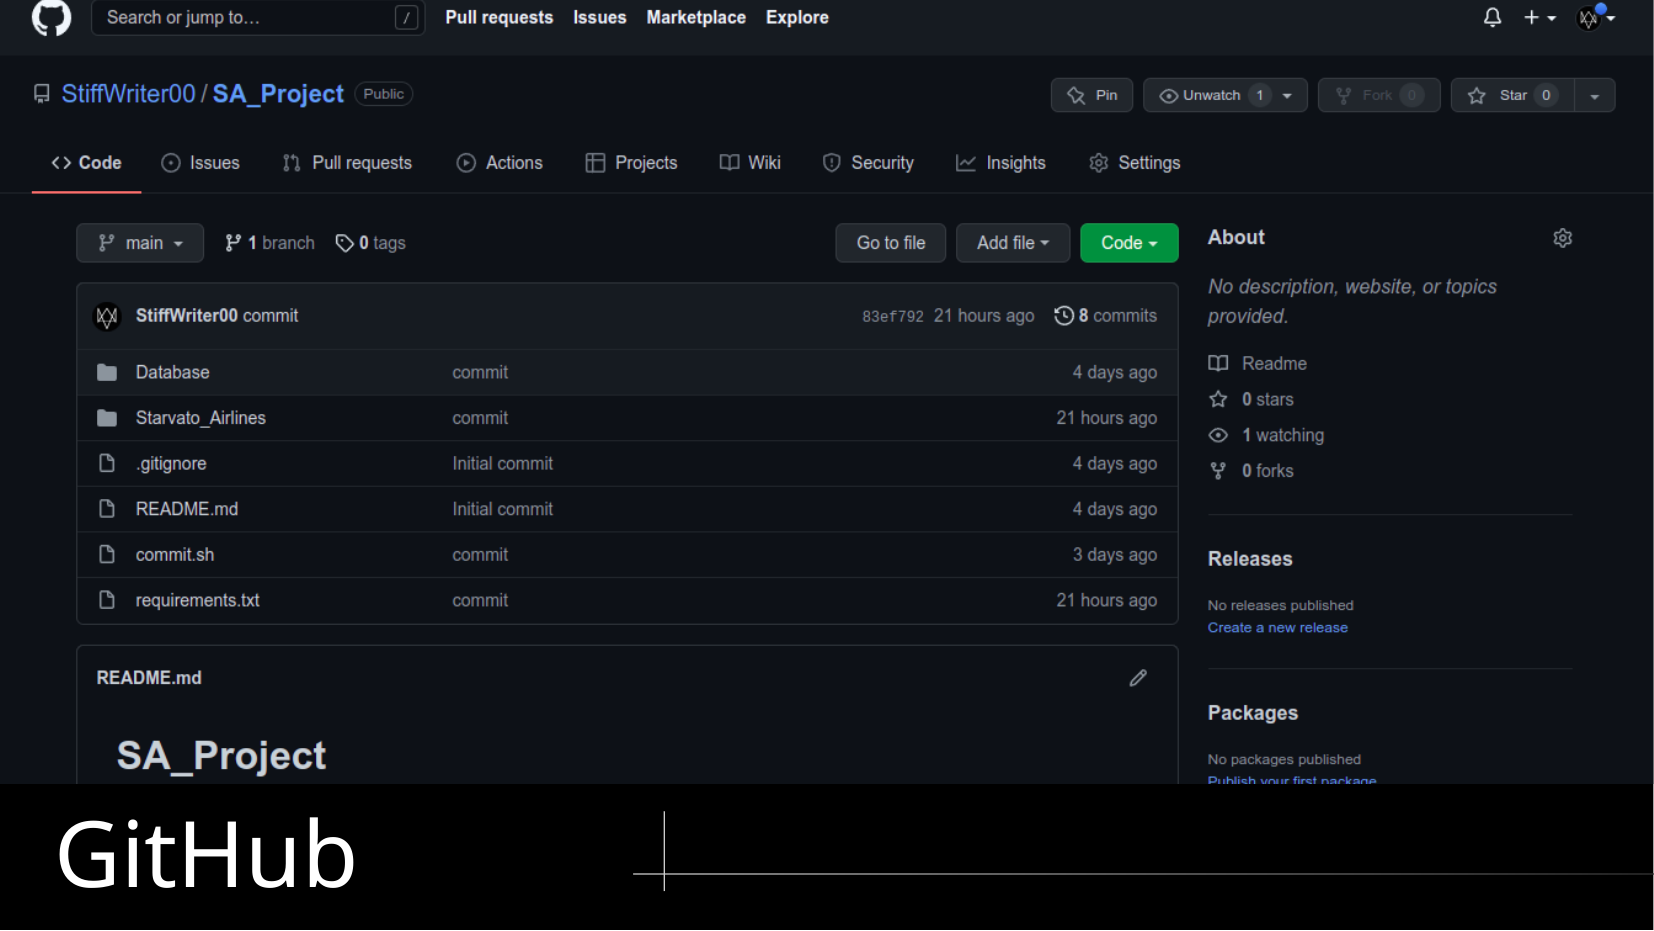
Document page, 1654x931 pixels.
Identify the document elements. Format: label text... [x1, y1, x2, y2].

picture [0, 0, 1654, 784]
title GitHub [0, 797, 945, 908]
